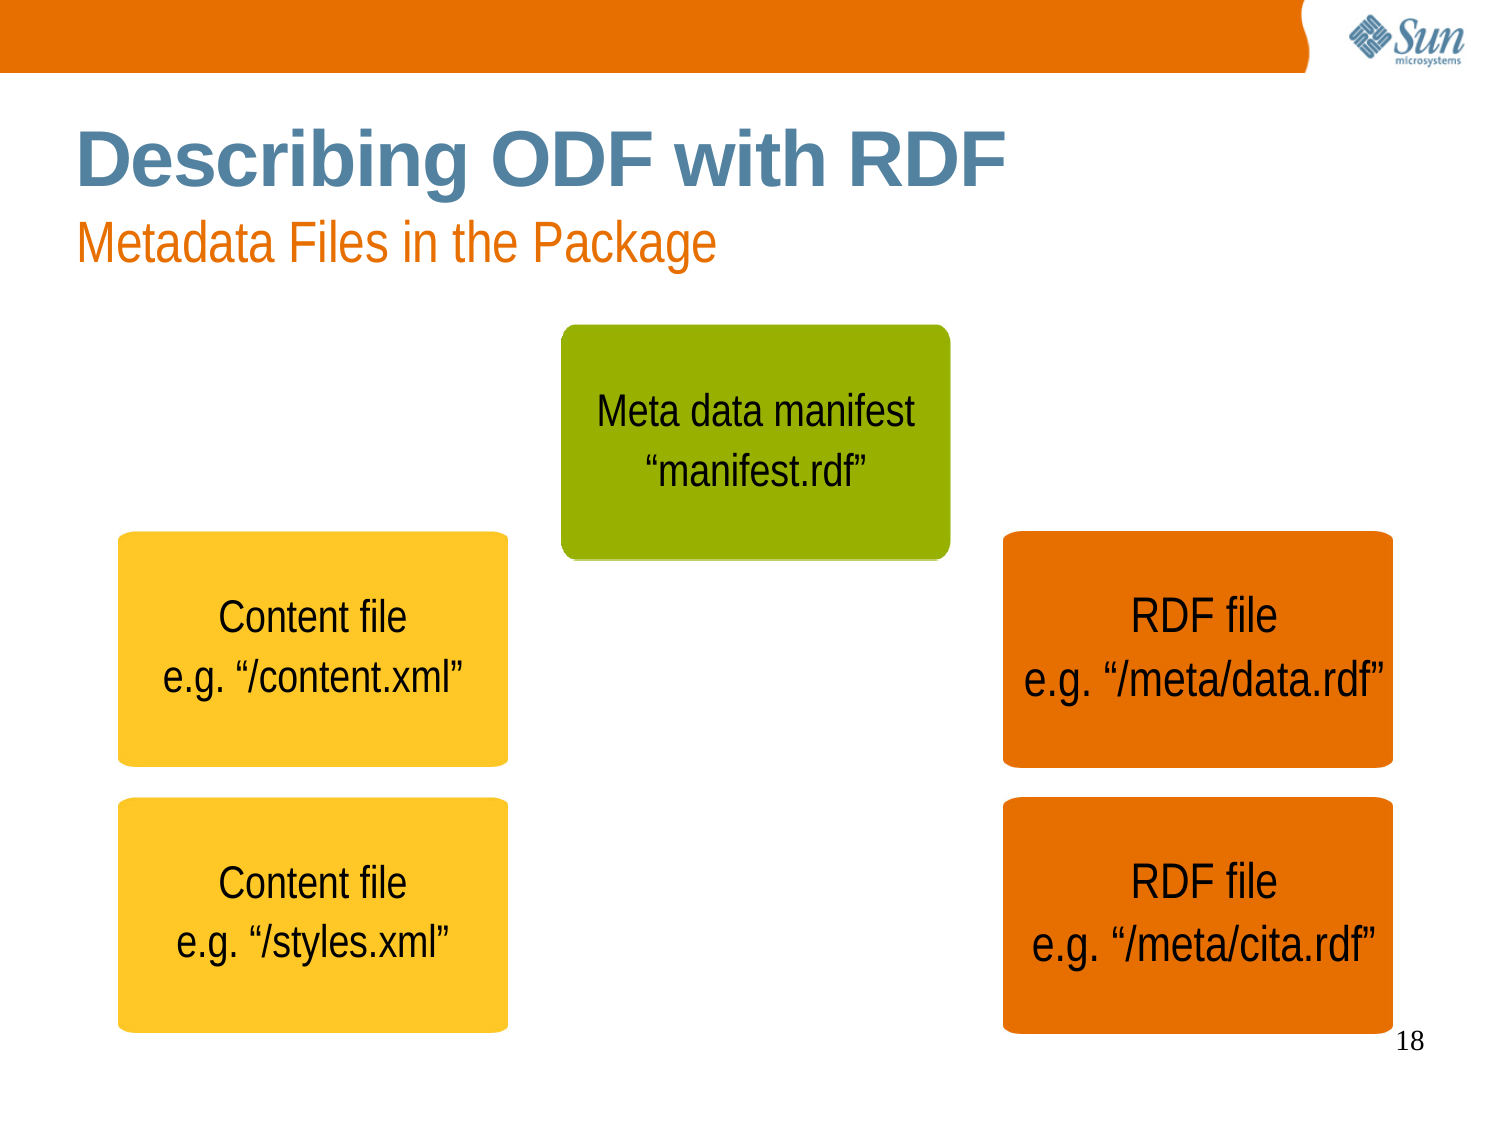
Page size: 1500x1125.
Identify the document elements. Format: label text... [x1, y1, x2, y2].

picture [561, 324, 951, 562]
picture [118, 797, 508, 1033]
picture [0, 0, 1500, 73]
picture [1003, 797, 1394, 1034]
text_box Metadata Files in the Package [76, 216, 1344, 285]
picture [118, 531, 508, 767]
title Describing ODF with RDF [75, 123, 1437, 227]
picture [1003, 531, 1394, 768]
